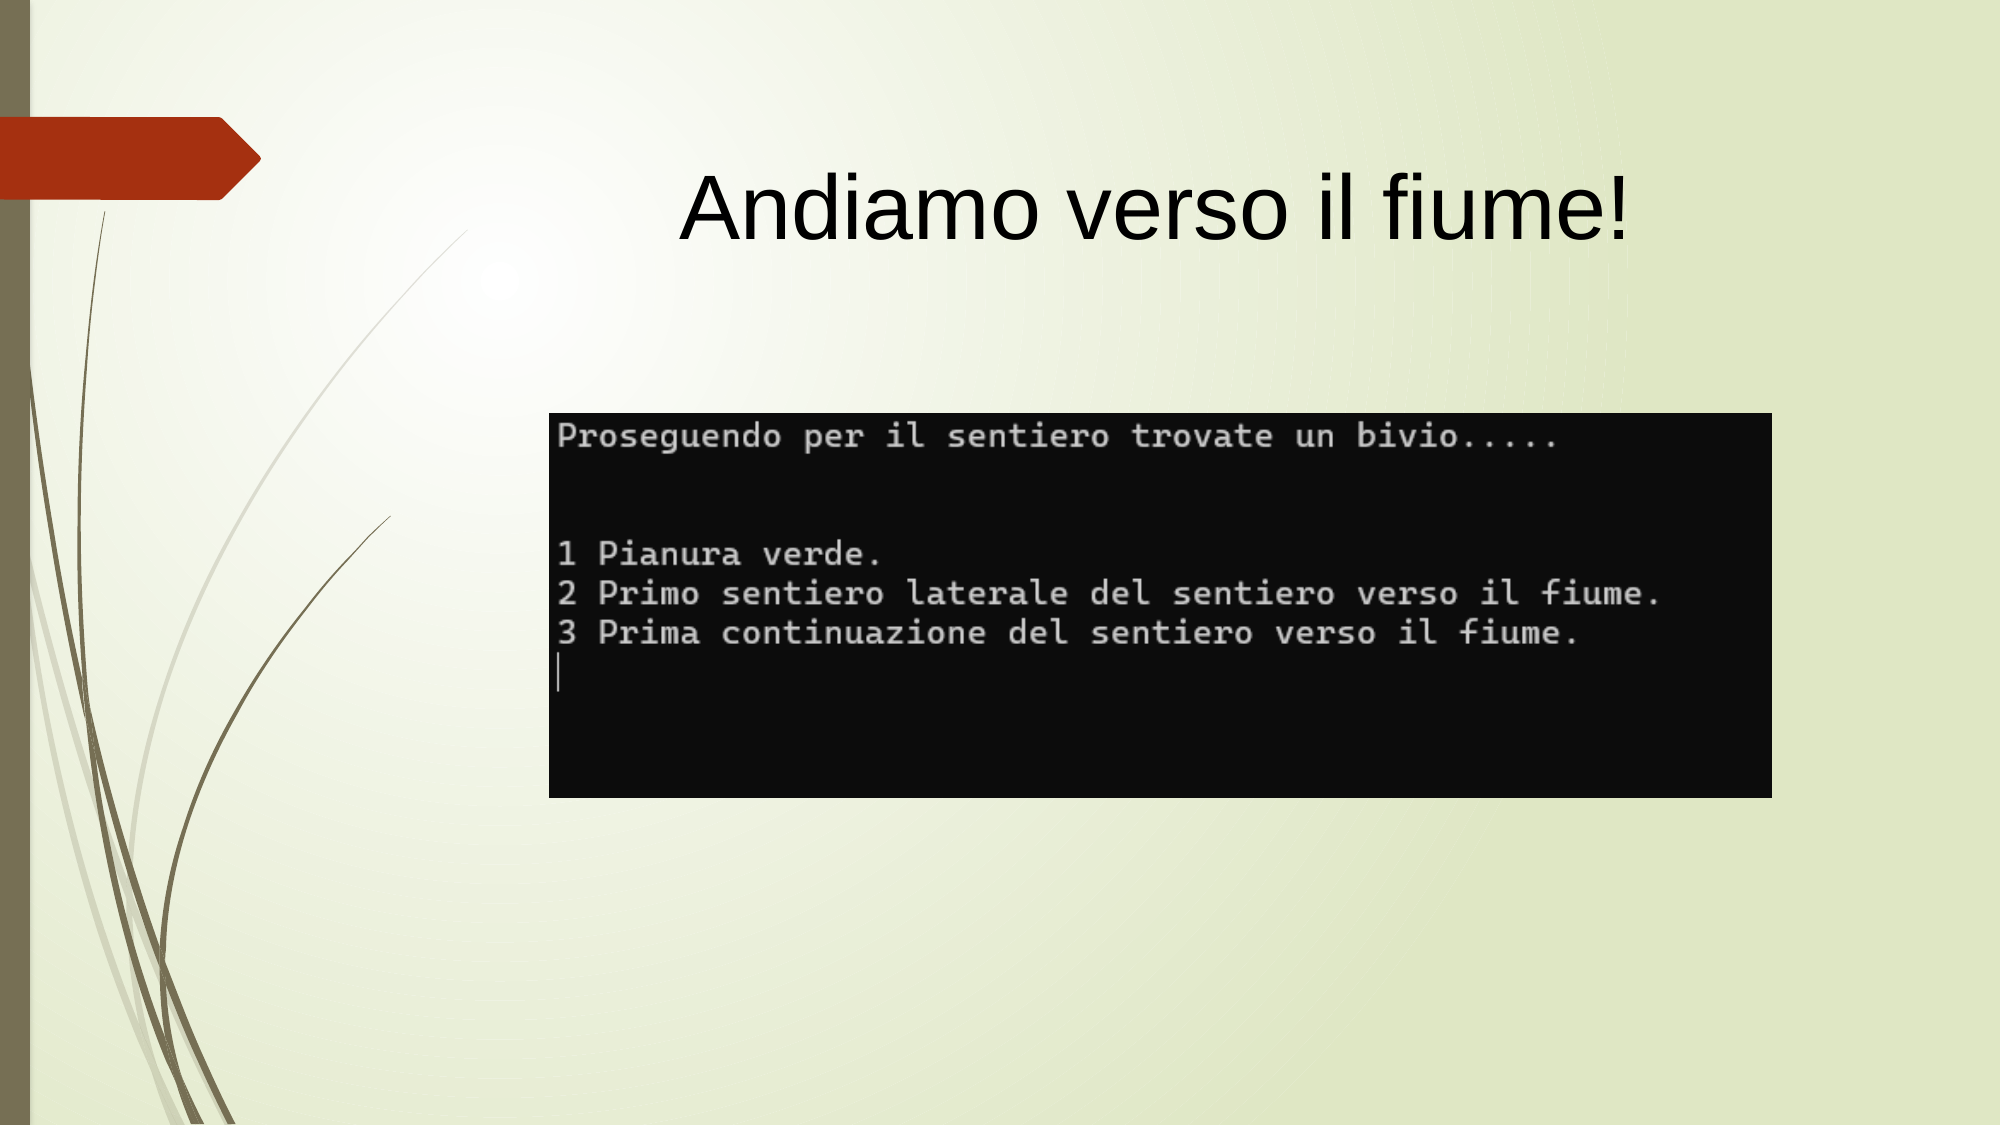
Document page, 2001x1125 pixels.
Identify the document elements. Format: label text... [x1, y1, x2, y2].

title Andiamo verso il fiume! [425, 102, 1888, 313]
picture [549, 413, 1772, 798]
